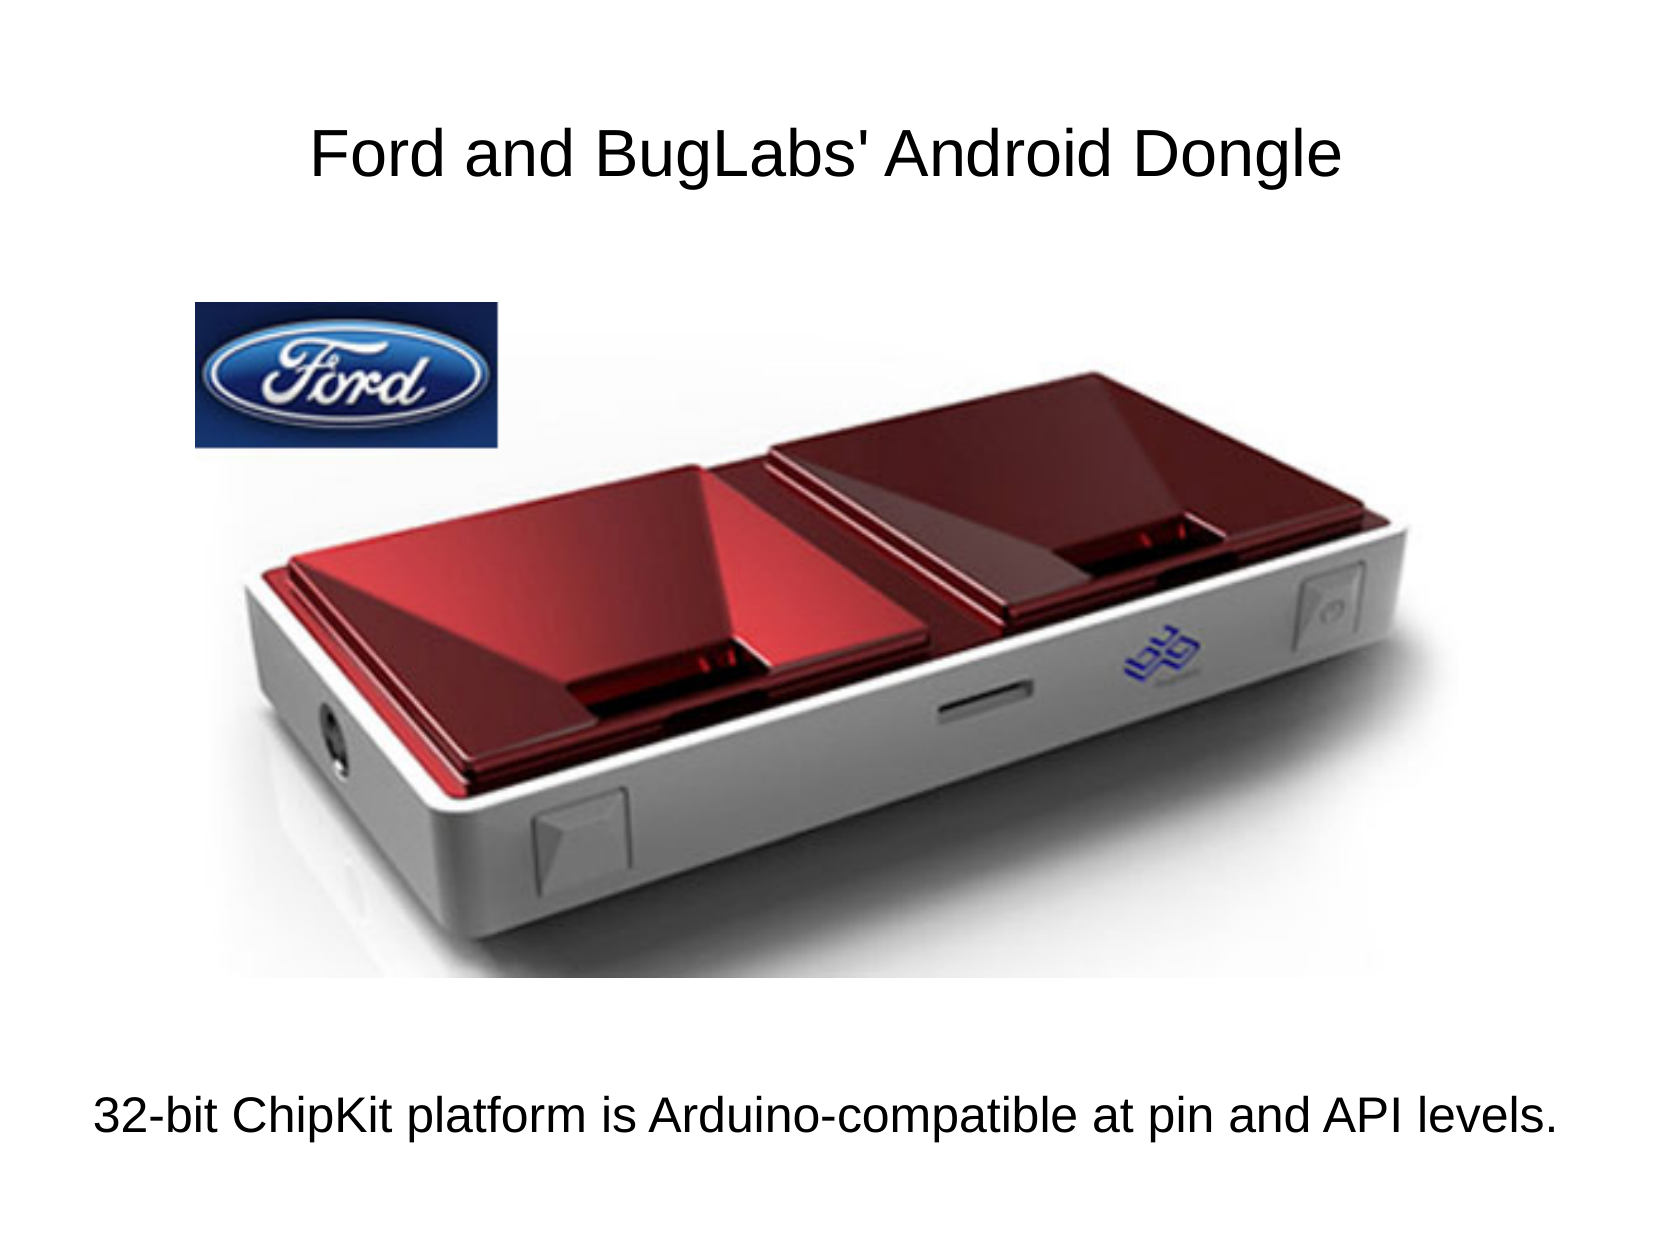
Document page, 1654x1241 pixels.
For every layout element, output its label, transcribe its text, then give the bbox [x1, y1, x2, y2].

picture [195, 302, 1459, 978]
title Ford and BugLabs' Android Dongle [82, 49, 1571, 257]
text_box 32-bit ChipKit platform is Arduino-compatible at pin and API levels. [78, 1080, 1576, 1151]
